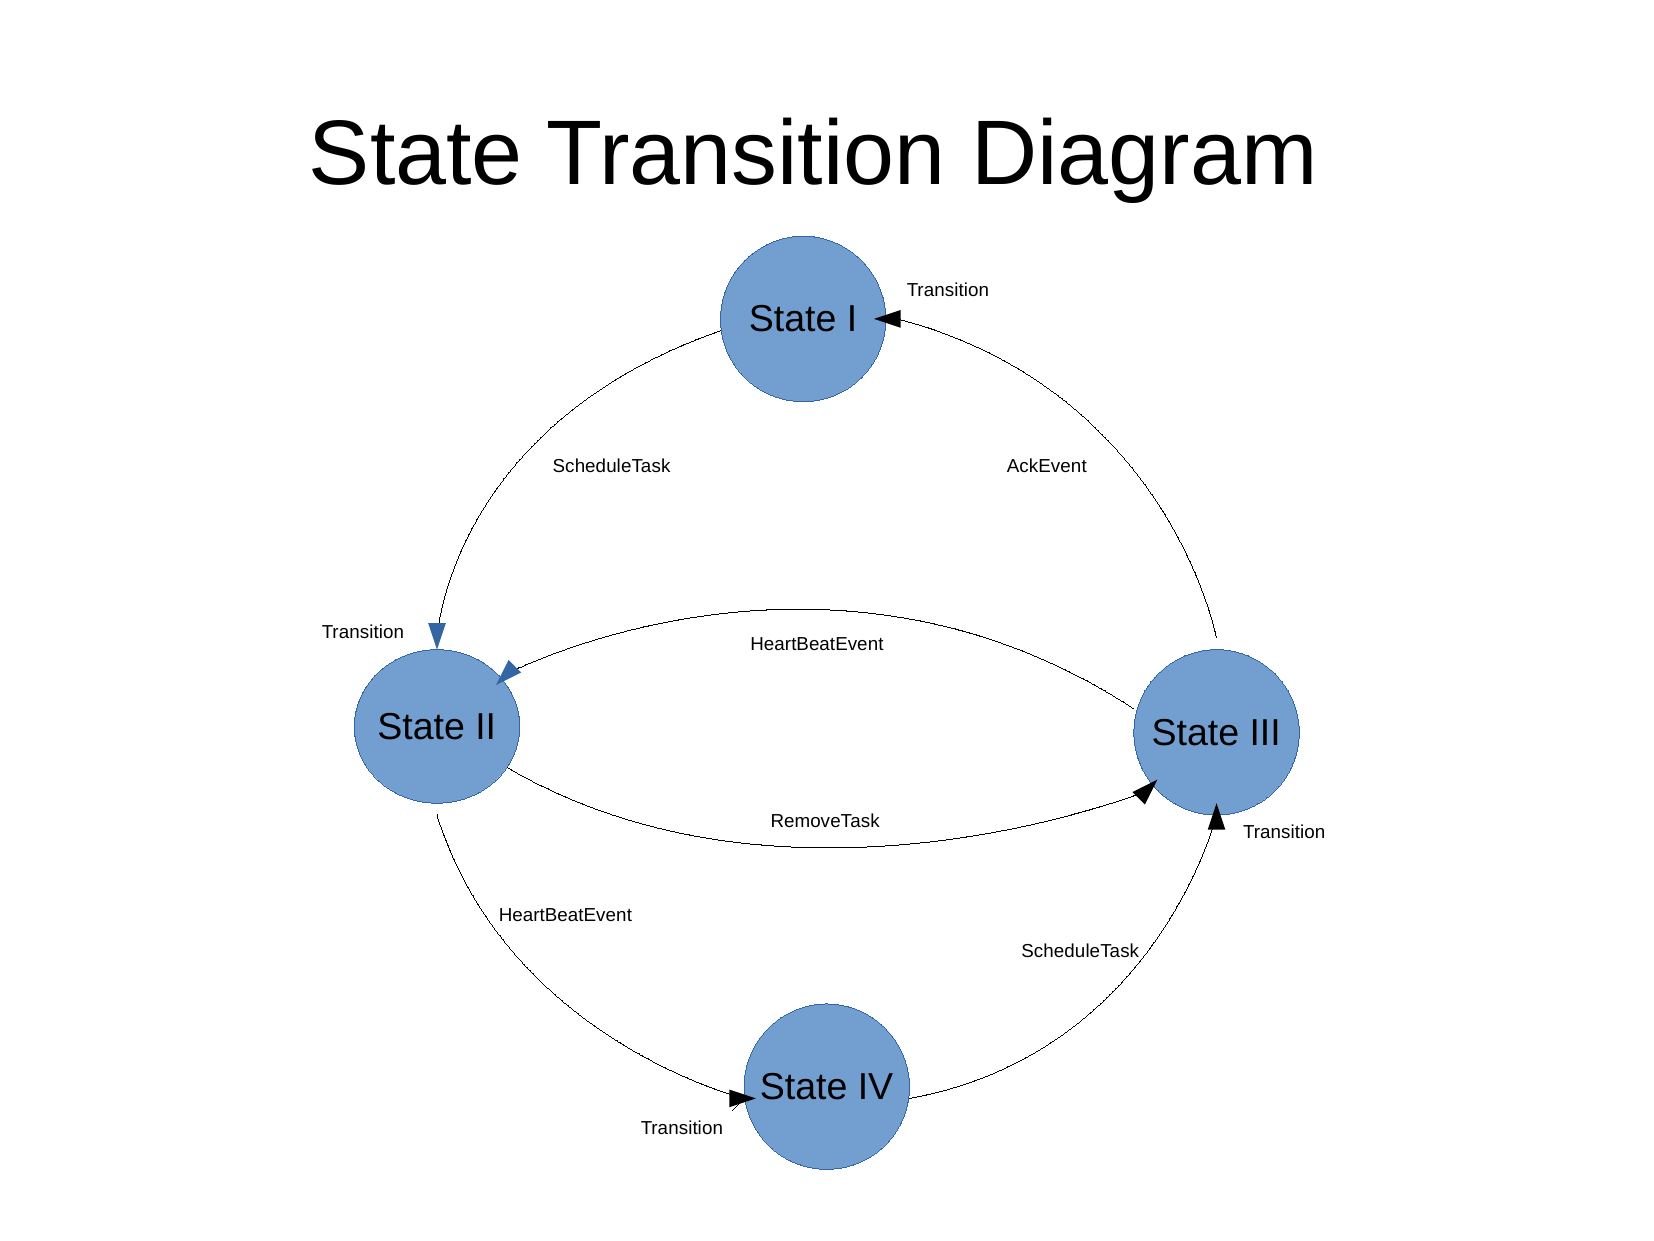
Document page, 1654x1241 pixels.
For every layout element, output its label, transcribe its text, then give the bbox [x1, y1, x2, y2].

text_box Transition [625, 1109, 738, 1146]
text_box ScheduleTask [537, 448, 686, 485]
text_box HeartBeatEvent [484, 897, 647, 934]
text_box State III [1133, 649, 1300, 815]
text_box ScheduleTask [1006, 932, 1154, 969]
text_box State I [720, 236, 886, 402]
text_box AckEvent [992, 448, 1102, 485]
text_box HeartBeatEvent [735, 625, 899, 662]
text_box State IV [744, 1003, 910, 1170]
text_box RemoveTask [755, 802, 898, 839]
text_box Transition [892, 271, 1004, 308]
text_box Transition [1228, 814, 1341, 851]
text_box State II [354, 649, 520, 804]
title State Transition Diagram [82, 49, 1571, 257]
text_box Transition [307, 613, 419, 650]
